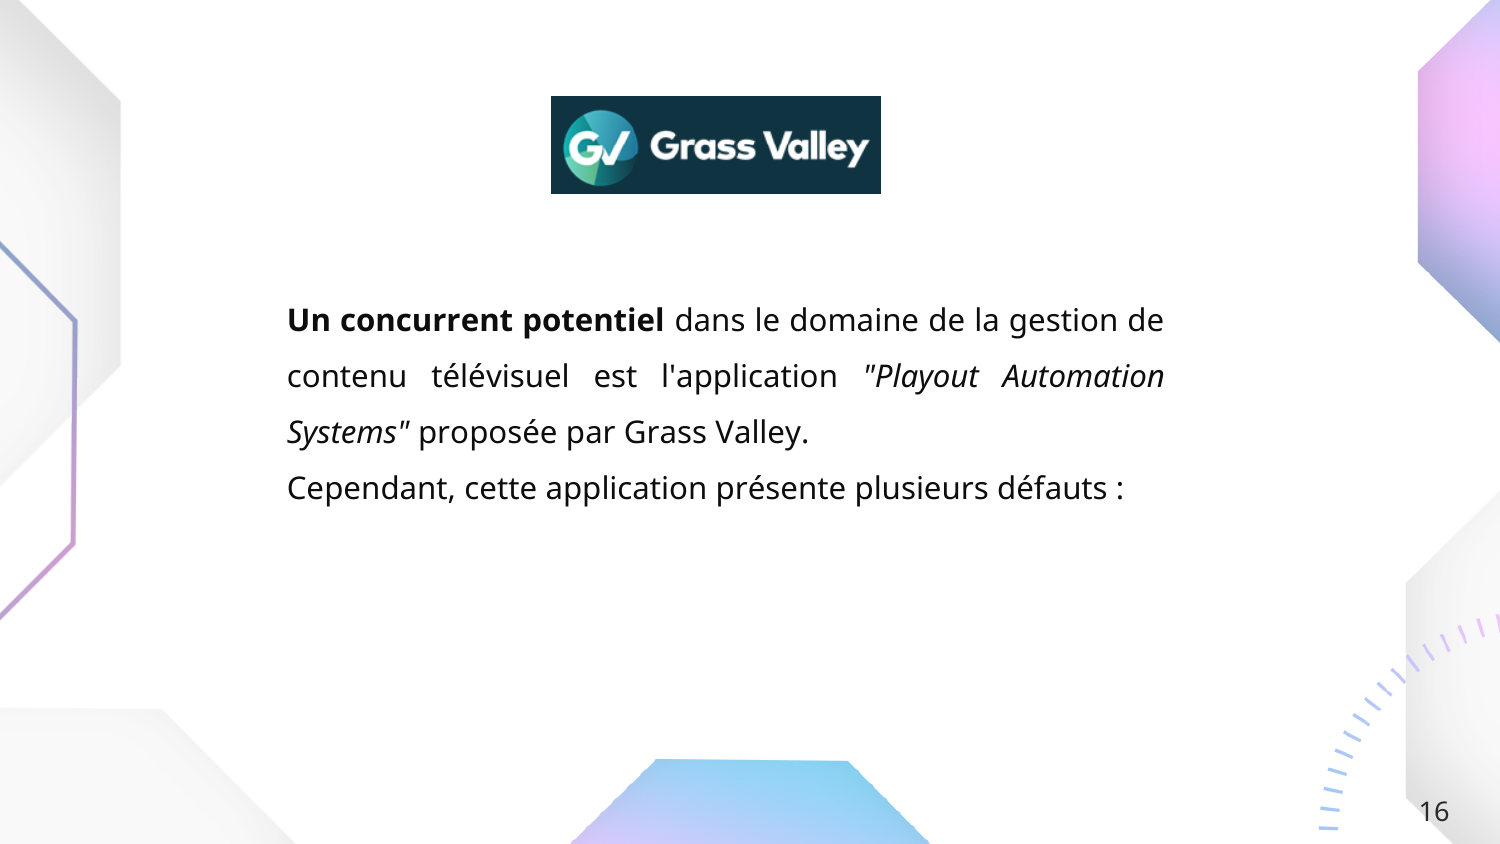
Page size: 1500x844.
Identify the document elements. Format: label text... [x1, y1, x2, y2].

subtitle Un concurrent potentiel dans le domaine de la gestion de contenu télévisuel est l'application "Playout Automation Systems" proposée par Grass Valley. Cependant, cette application présente plusieurs défauts : [271, 266, 1227, 781]
slide_number 16 [1403, 779, 1494, 844]
picture [551, 96, 881, 194]
